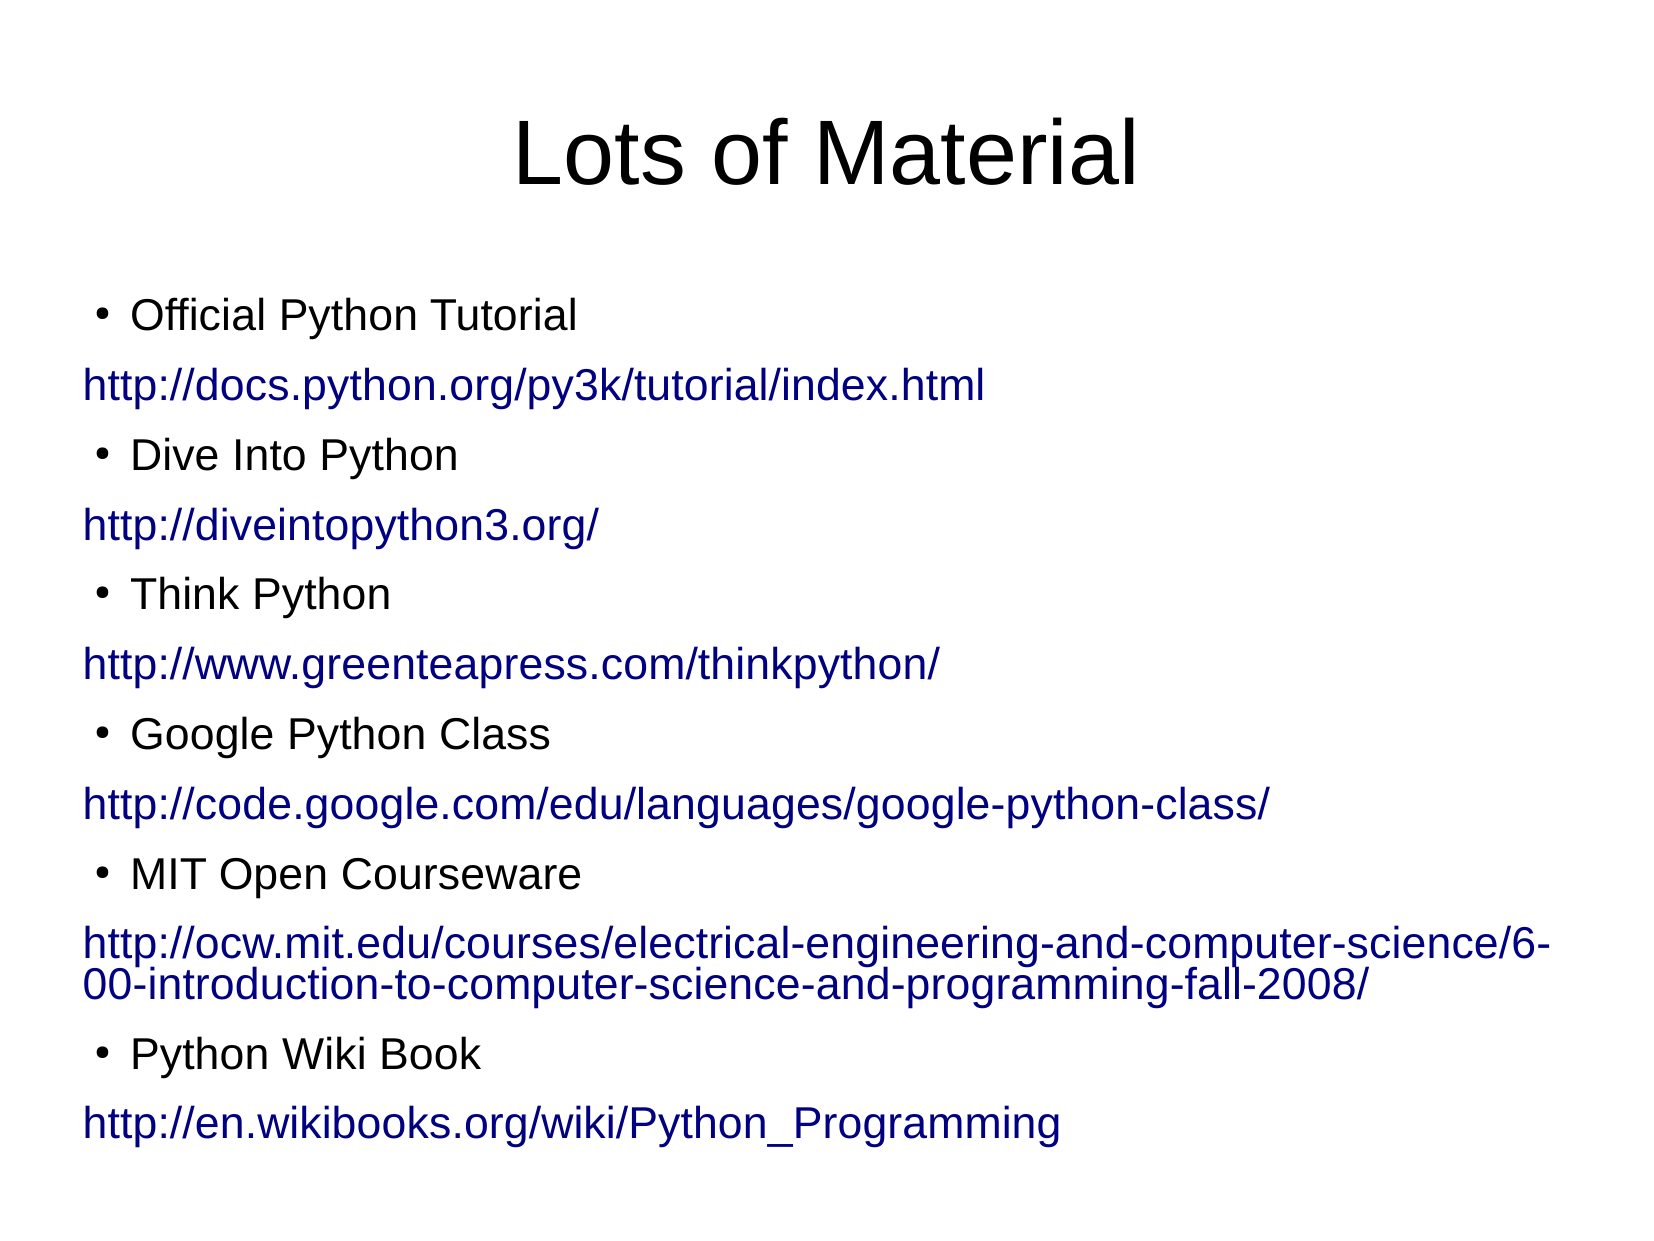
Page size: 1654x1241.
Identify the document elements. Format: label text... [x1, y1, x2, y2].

list Official Python Tutorial http://docs.python.org/py3k/tutorial/index.html Dive Into Python http://diveintopython3.org/ Think Python http://www.greenteapress.com/thinkpython/ Google Python Class http://code.google.com/edu/languages/google-python-class/ MIT Open Courseware http://ocw.mit.edu/courses/electrical-engineering-and-computer-science/6-00-introduction-to-computer-science-and-programming-fall-2008/ Python Wiki Book http://en.wikibooks.org/wiki/Python_Programming [82, 290, 1571, 1109]
title Lots of Material [82, 49, 1571, 257]
